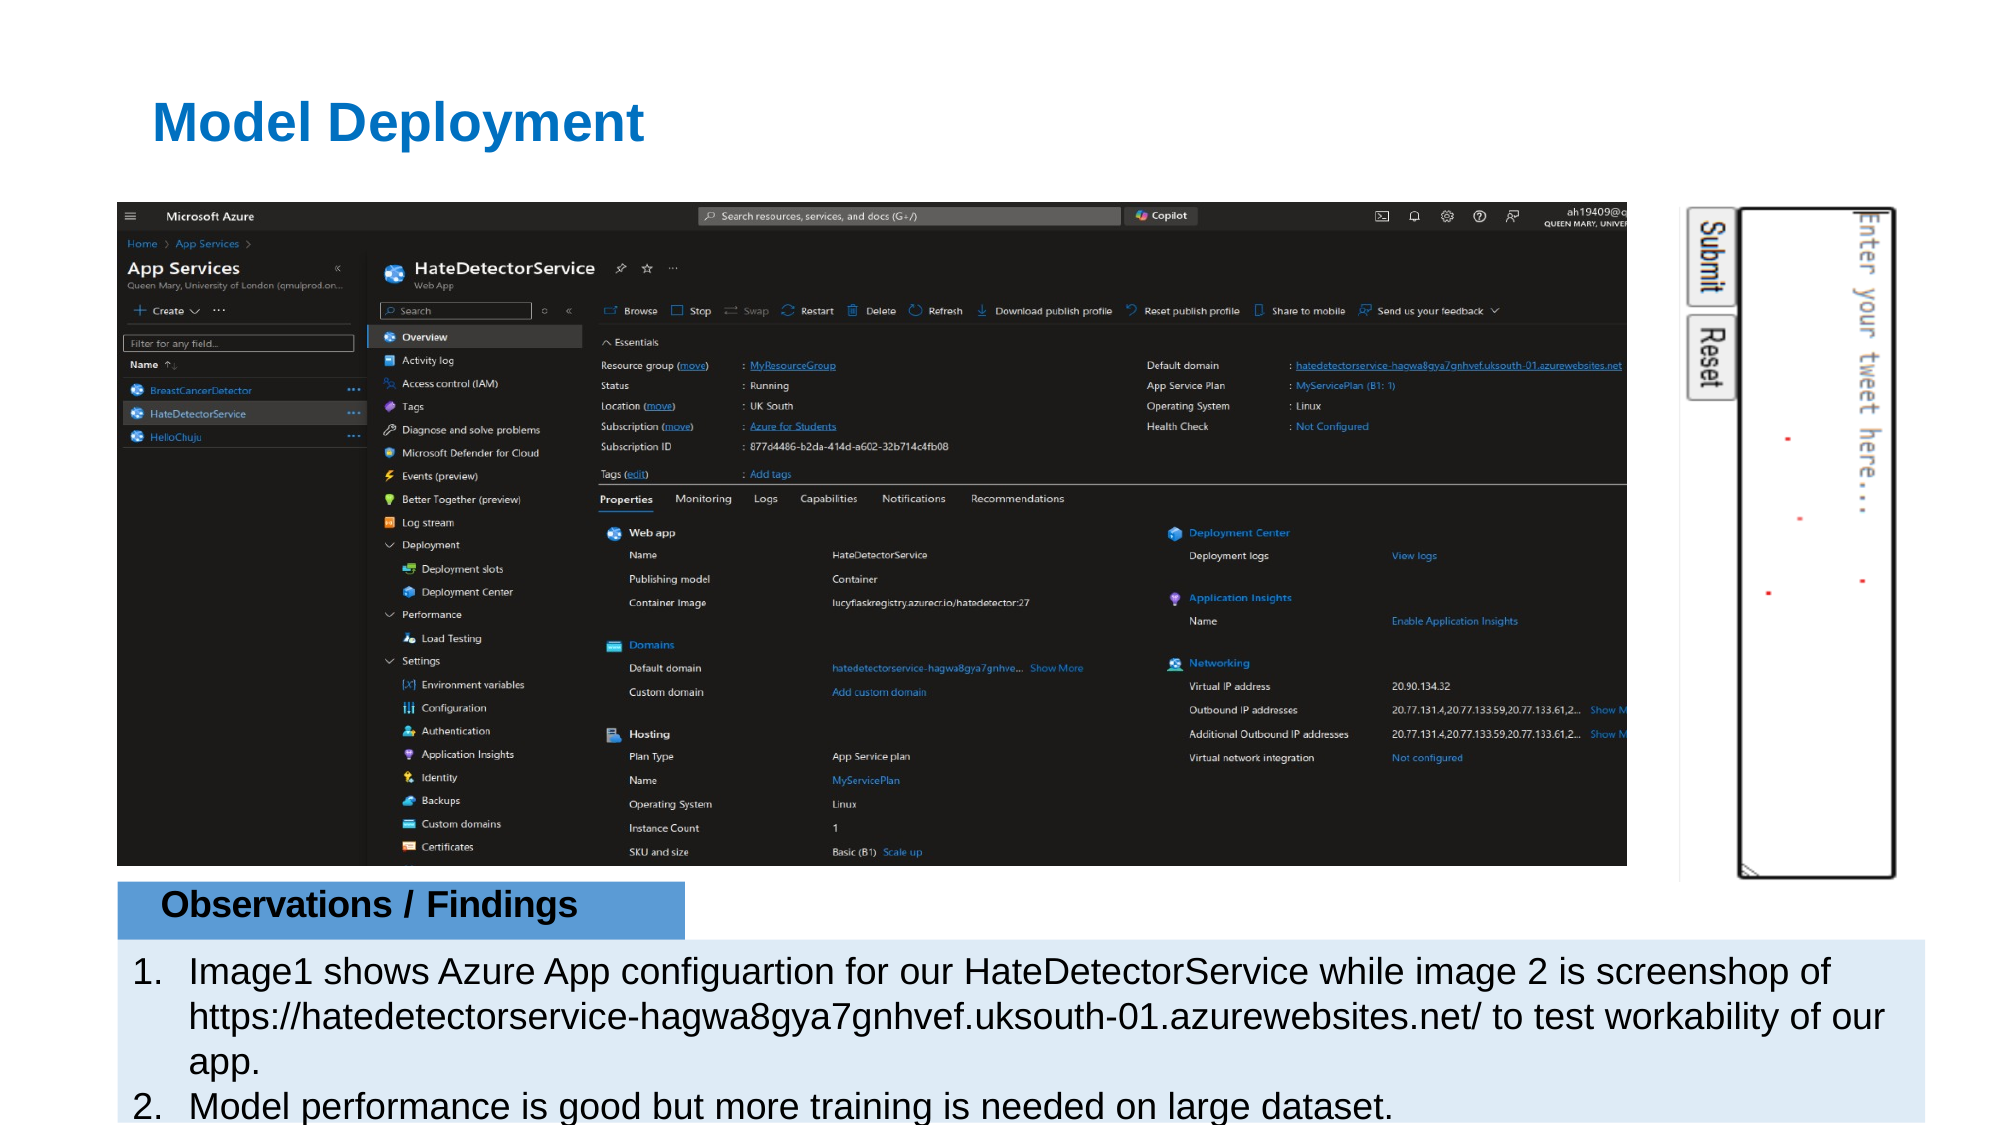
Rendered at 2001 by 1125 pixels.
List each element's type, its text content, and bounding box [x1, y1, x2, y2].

picture [1678, 206, 1903, 882]
text_box Image1 shows Azure App configuartion for our HateDetectorService while image 2 is screenshop of https://hatedetectorservice-hagwa8gya7gnhvef.uksouth-01.azurewebsites.net/ to test workability of our app. Model performance is good but more training is needed on large dataset. [117, 939, 1926, 1123]
picture [117, 202, 1627, 866]
text_box Observations / Findings [117, 881, 685, 939]
title Model Deployment [137, 59, 1863, 189]
